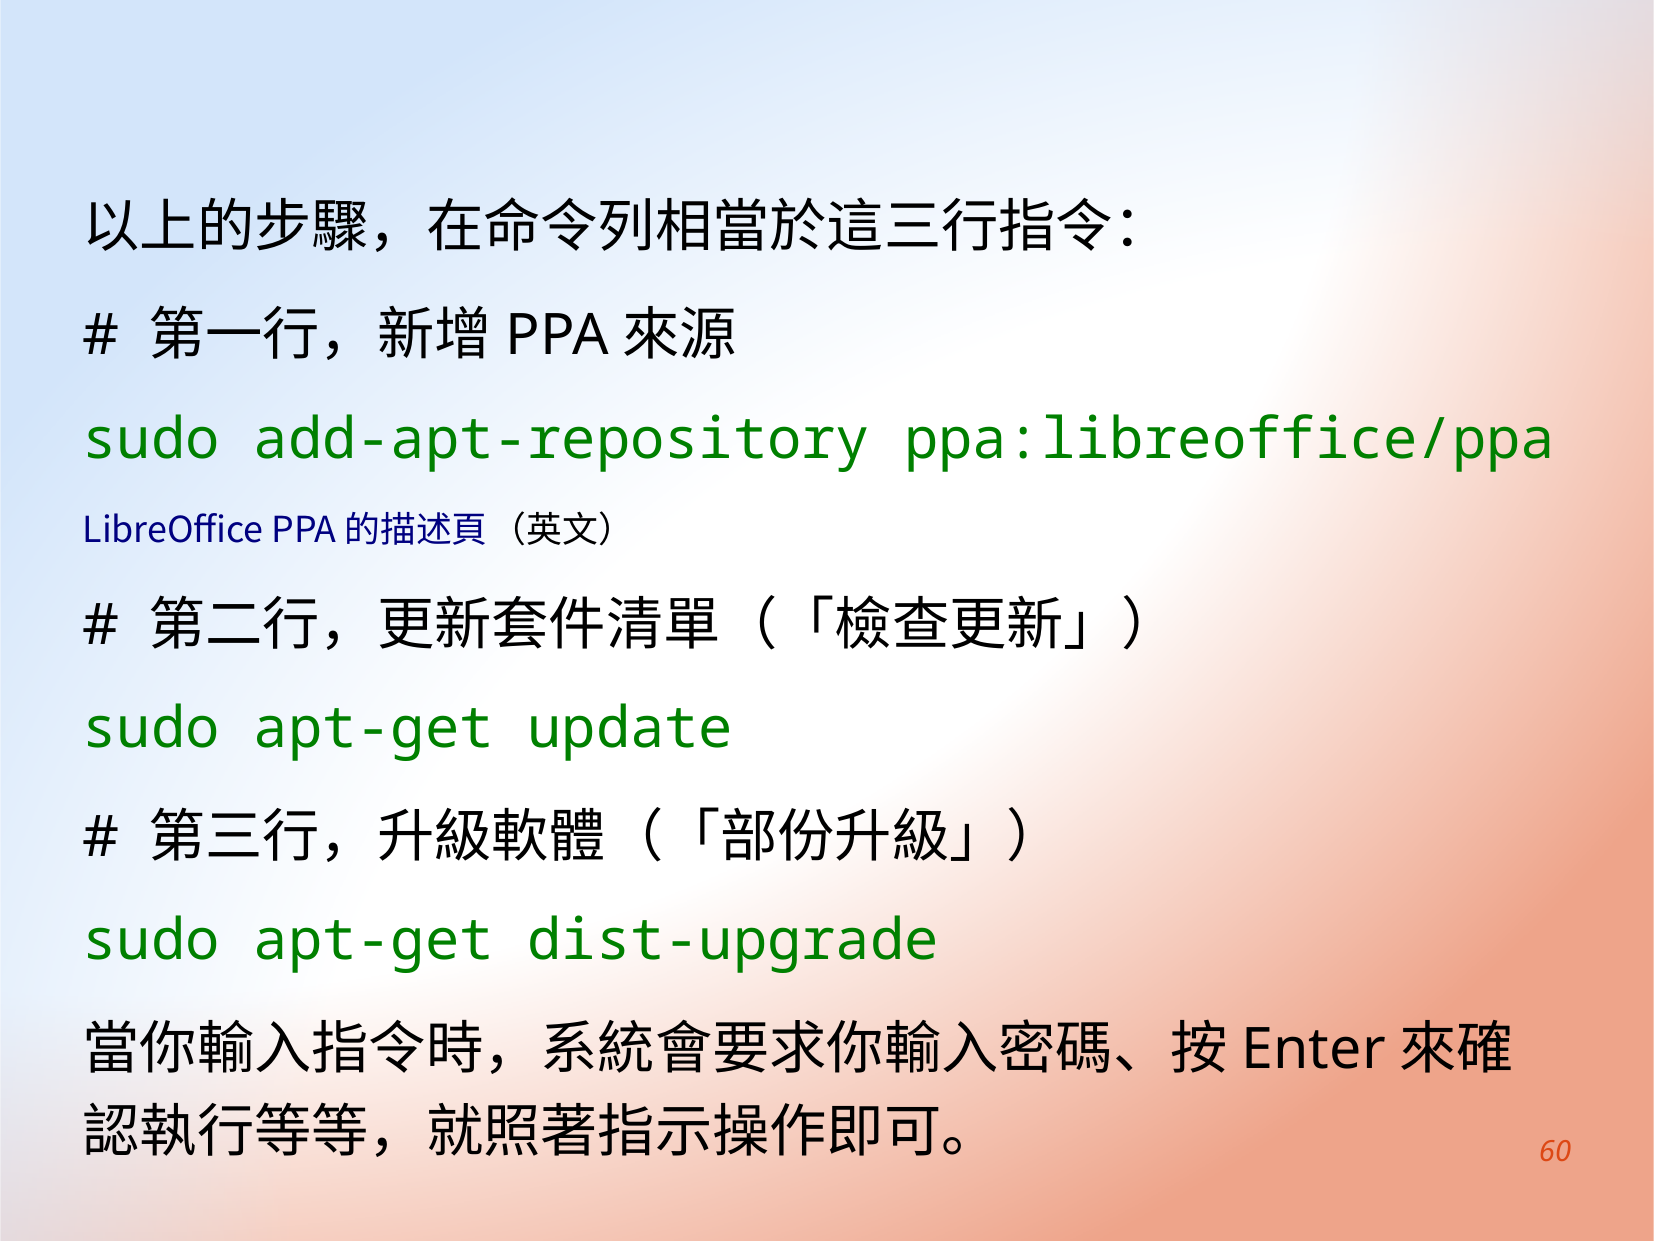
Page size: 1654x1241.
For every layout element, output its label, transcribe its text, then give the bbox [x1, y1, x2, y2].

picture [0, 0, 1654, 1241]
list 以上的步驟，在命令列相當於這三行指令： # 第一行，新增PPA來源 sudo add-apt-repository ppa:libreoffice/ppa LibreOffice PPA 的描述頁（英文） # 第二行，更新套件清單（「檢查更新」） sudo apt-get update # 第三行，升級軟體（「部份升級」） sudo apt-get dist-upgrade 當你輸入指令時，系統會要求你輸入密碼、按Enter來確認執行等等，就照著指示操作即可。 [82, 180, 1571, 1201]
